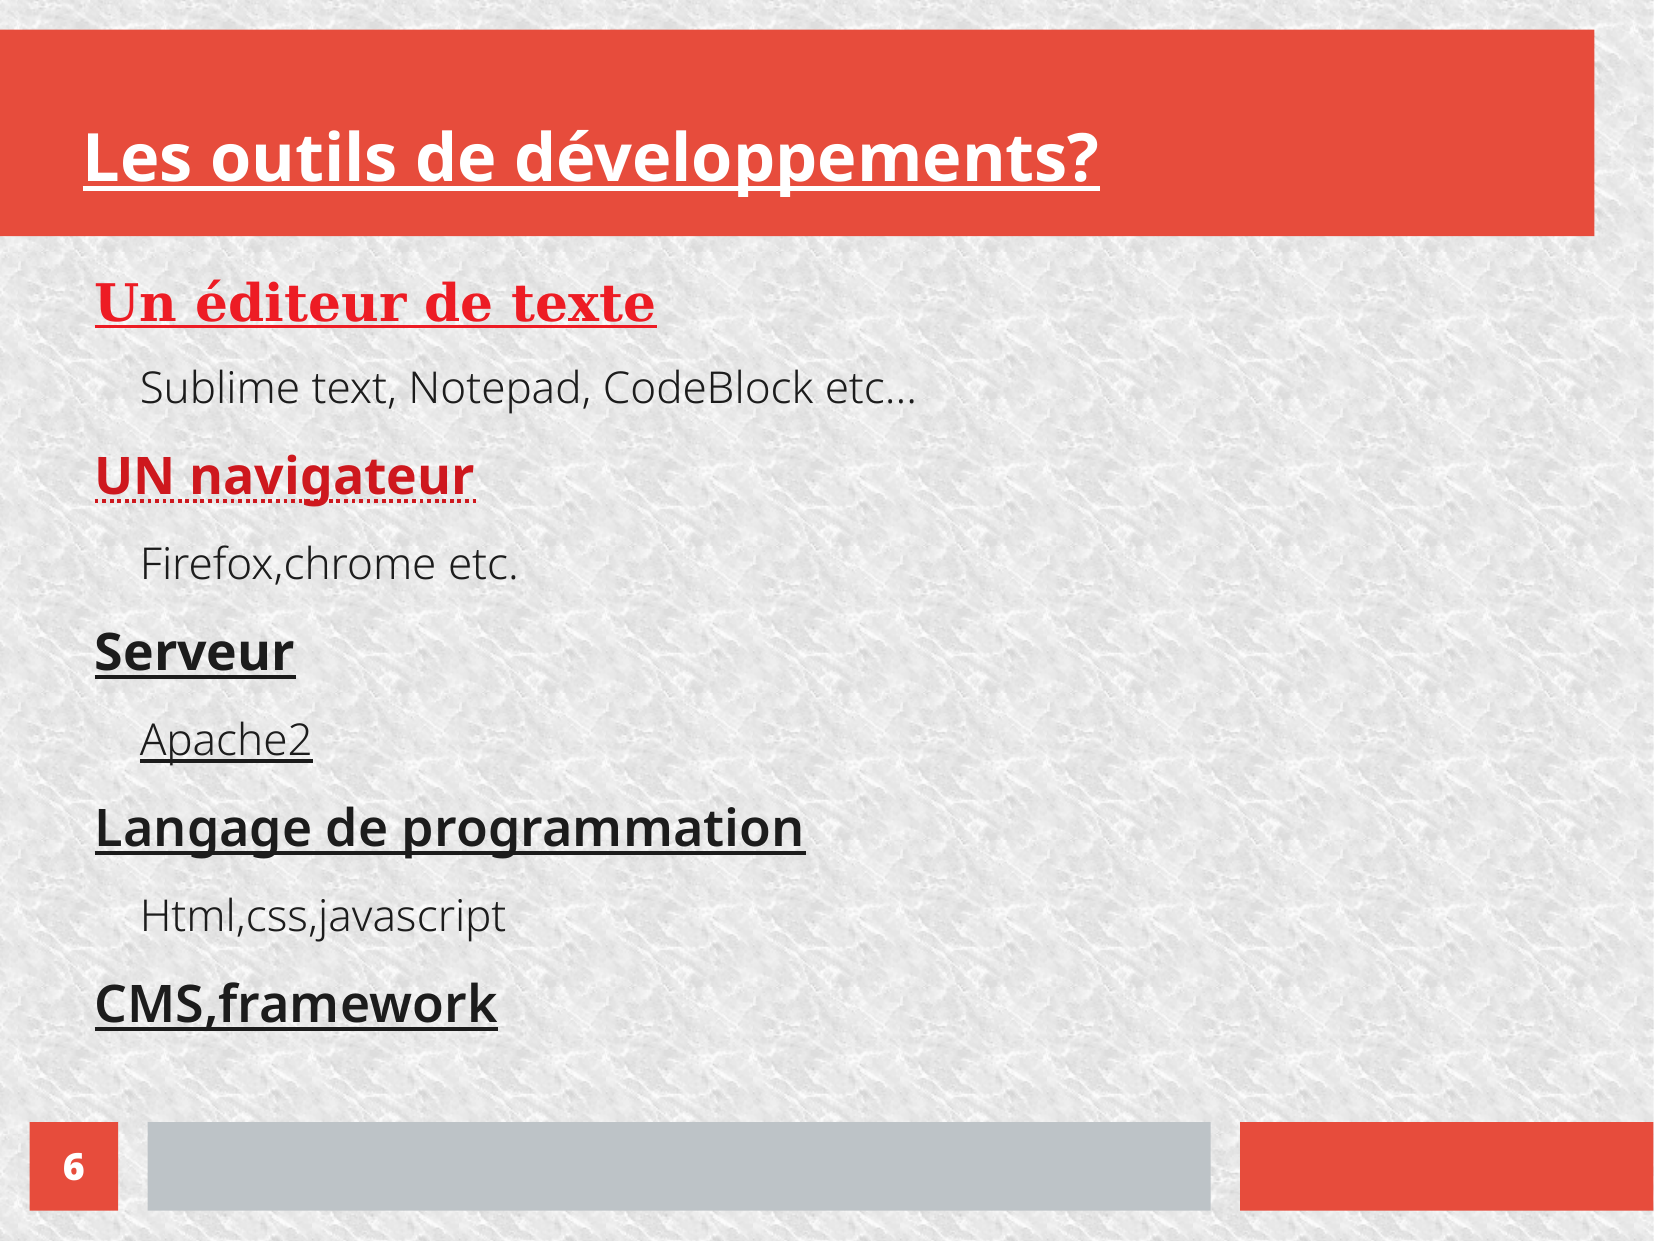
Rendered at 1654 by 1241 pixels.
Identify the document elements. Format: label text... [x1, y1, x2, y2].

picture [0, 0, 1654, 1241]
list Un éditeur de texte Sublime text, Notepad, CodeBlock etc... UN navigateur Firefox,chrome etc. Serveur Apache2 Langage de programmation Html,css,javascript CMS,framework [94, 272, 1583, 1040]
title Les outils de développements? [82, 29, 1571, 201]
